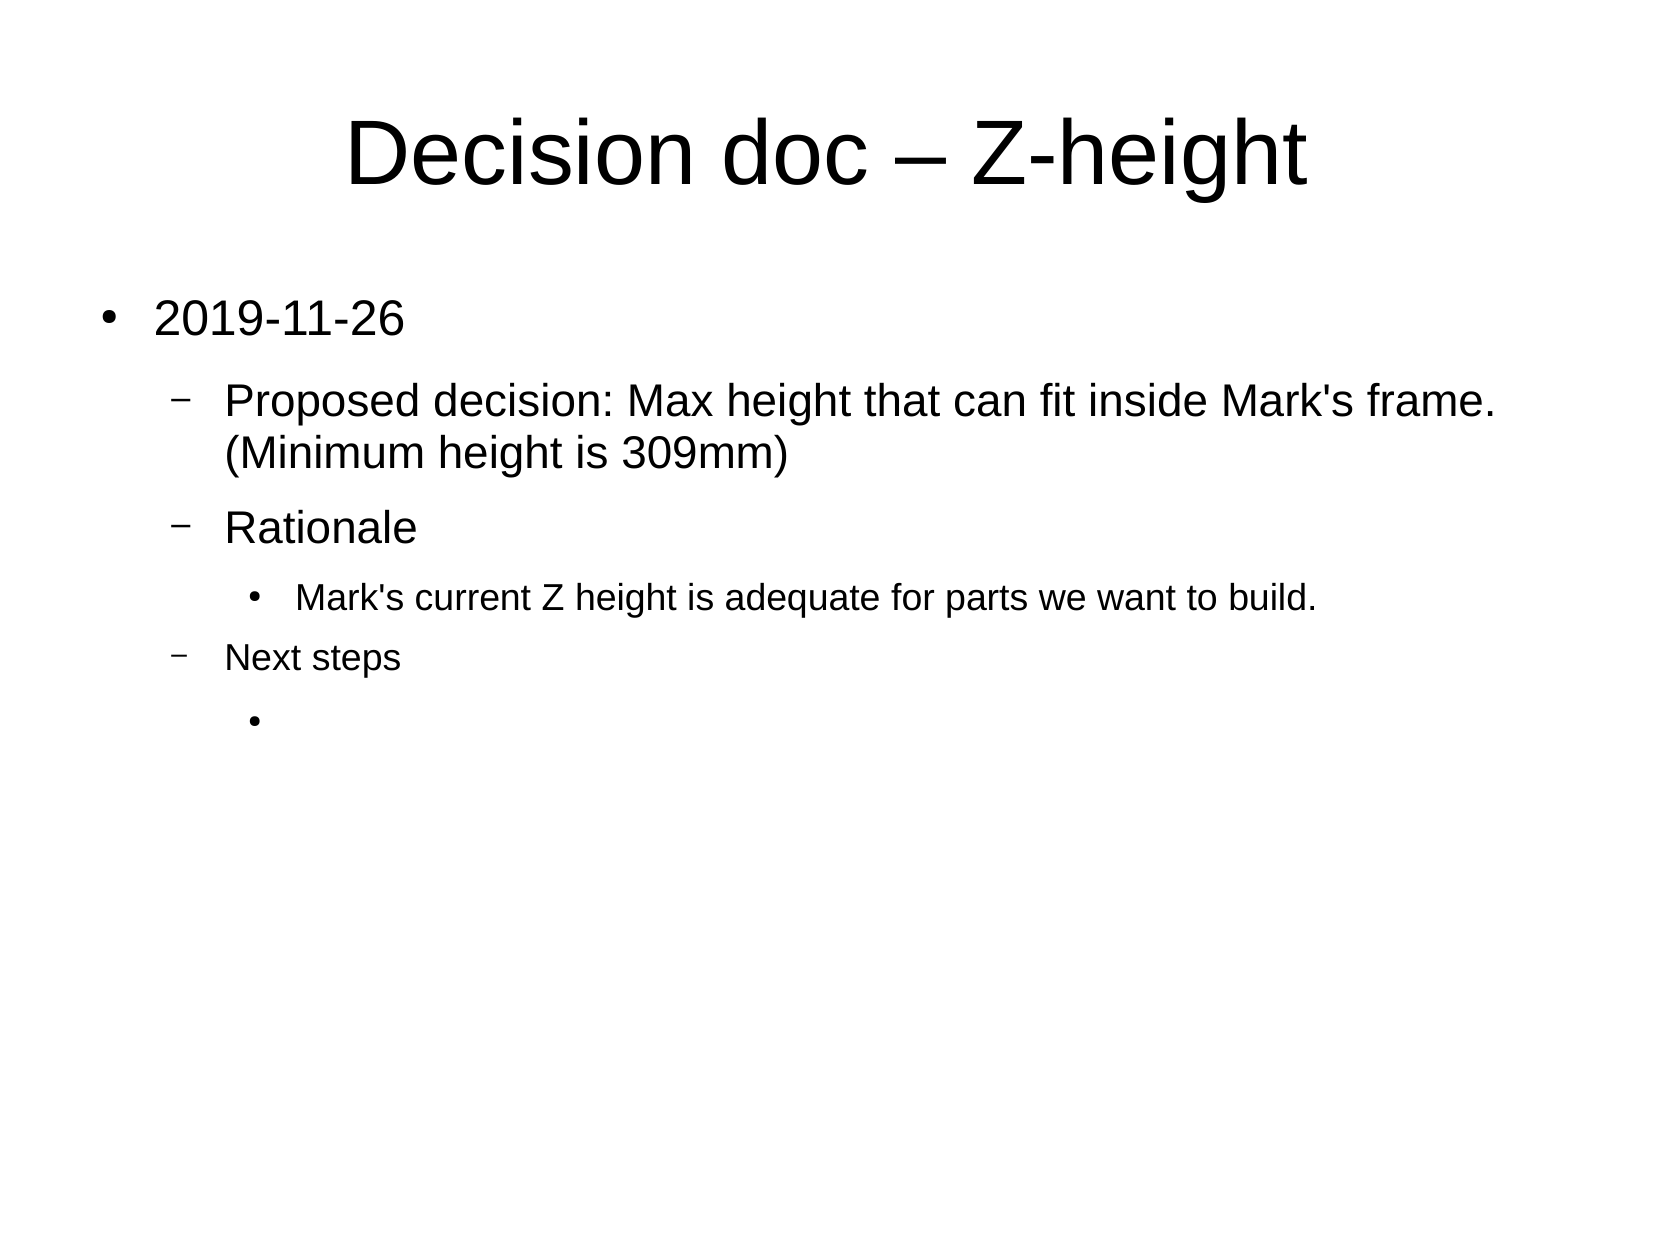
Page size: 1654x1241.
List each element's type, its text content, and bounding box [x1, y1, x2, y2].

title Decision doc – Z-height [82, 49, 1571, 257]
list 2019-11-26 Proposed decision: Max height that can fit inside Mark's frame. (Minimum height is 309mm) Rationale Mark's current Z height is adequate for parts we want to build. Next steps [82, 290, 1571, 1109]
